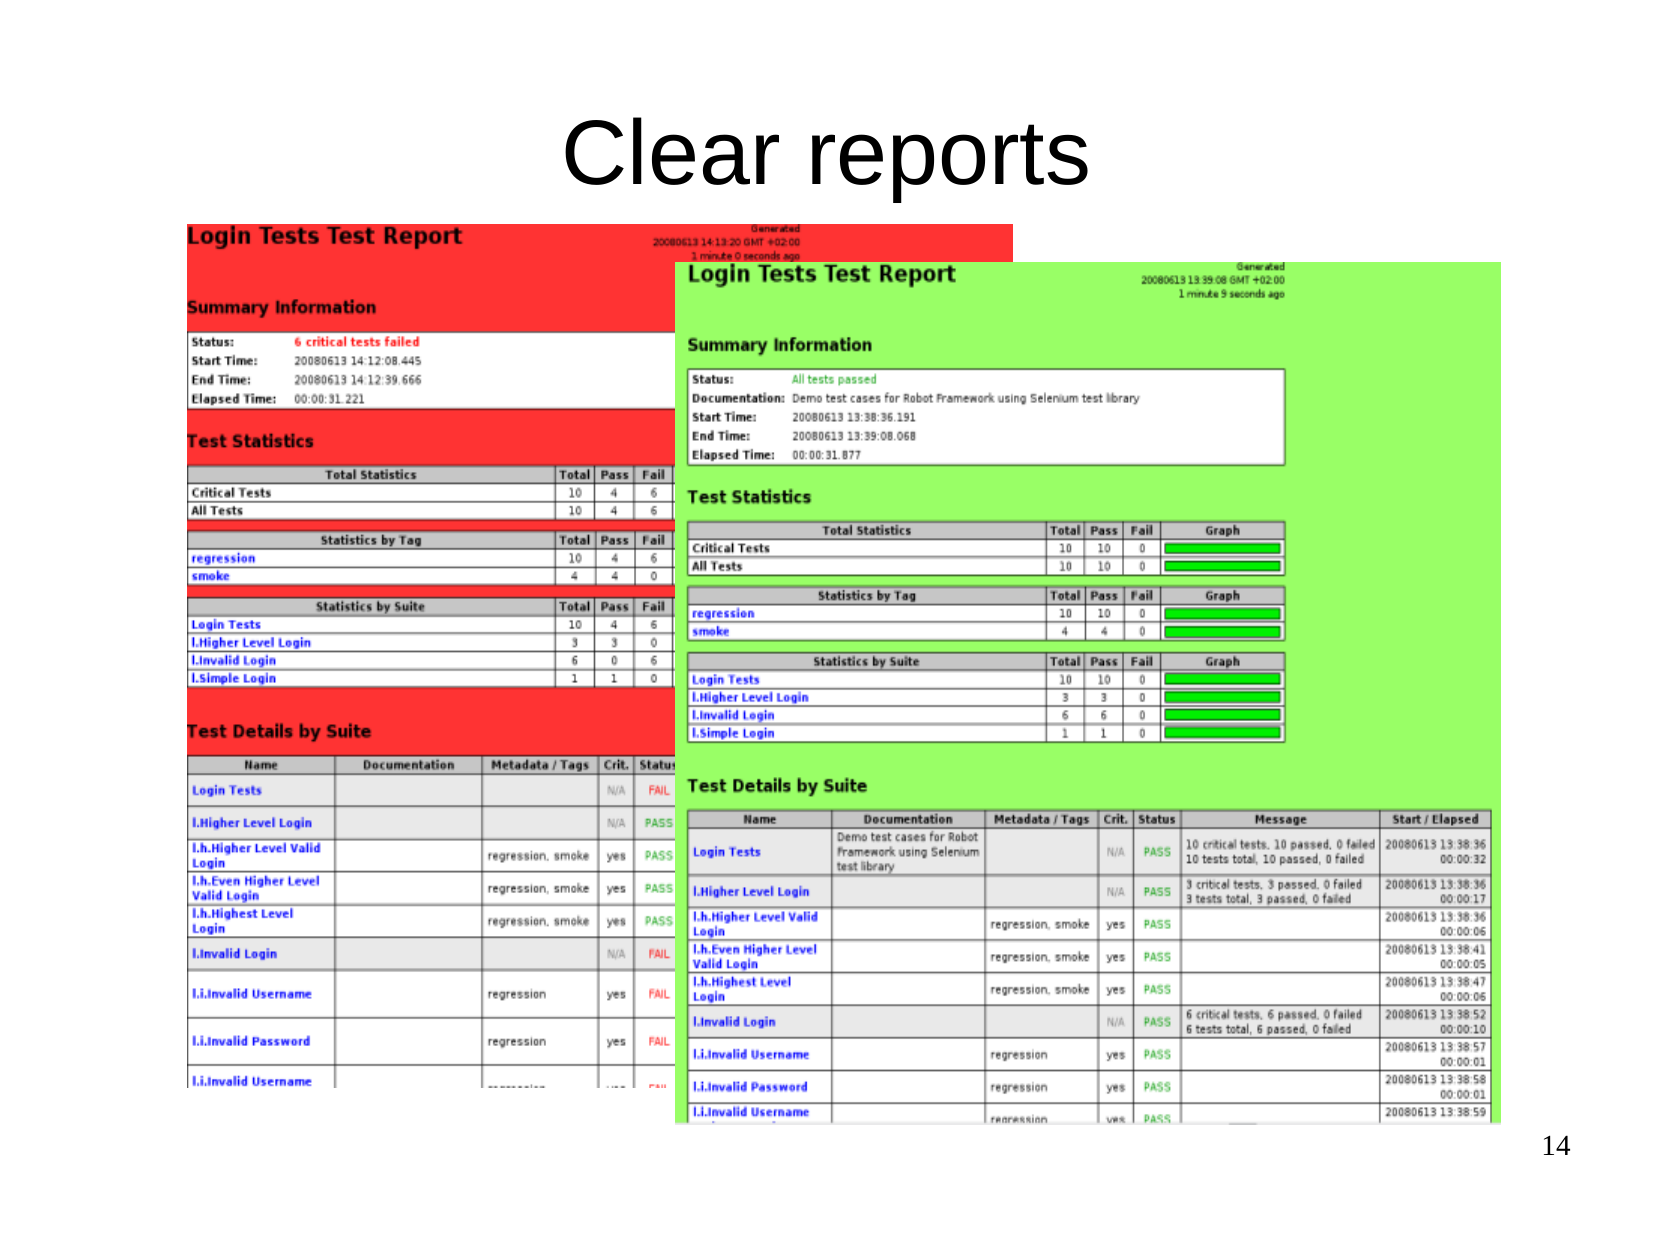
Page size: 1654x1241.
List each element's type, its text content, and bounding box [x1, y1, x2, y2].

title Clear reports [82, 49, 1571, 257]
picture [187, 224, 1501, 1126]
